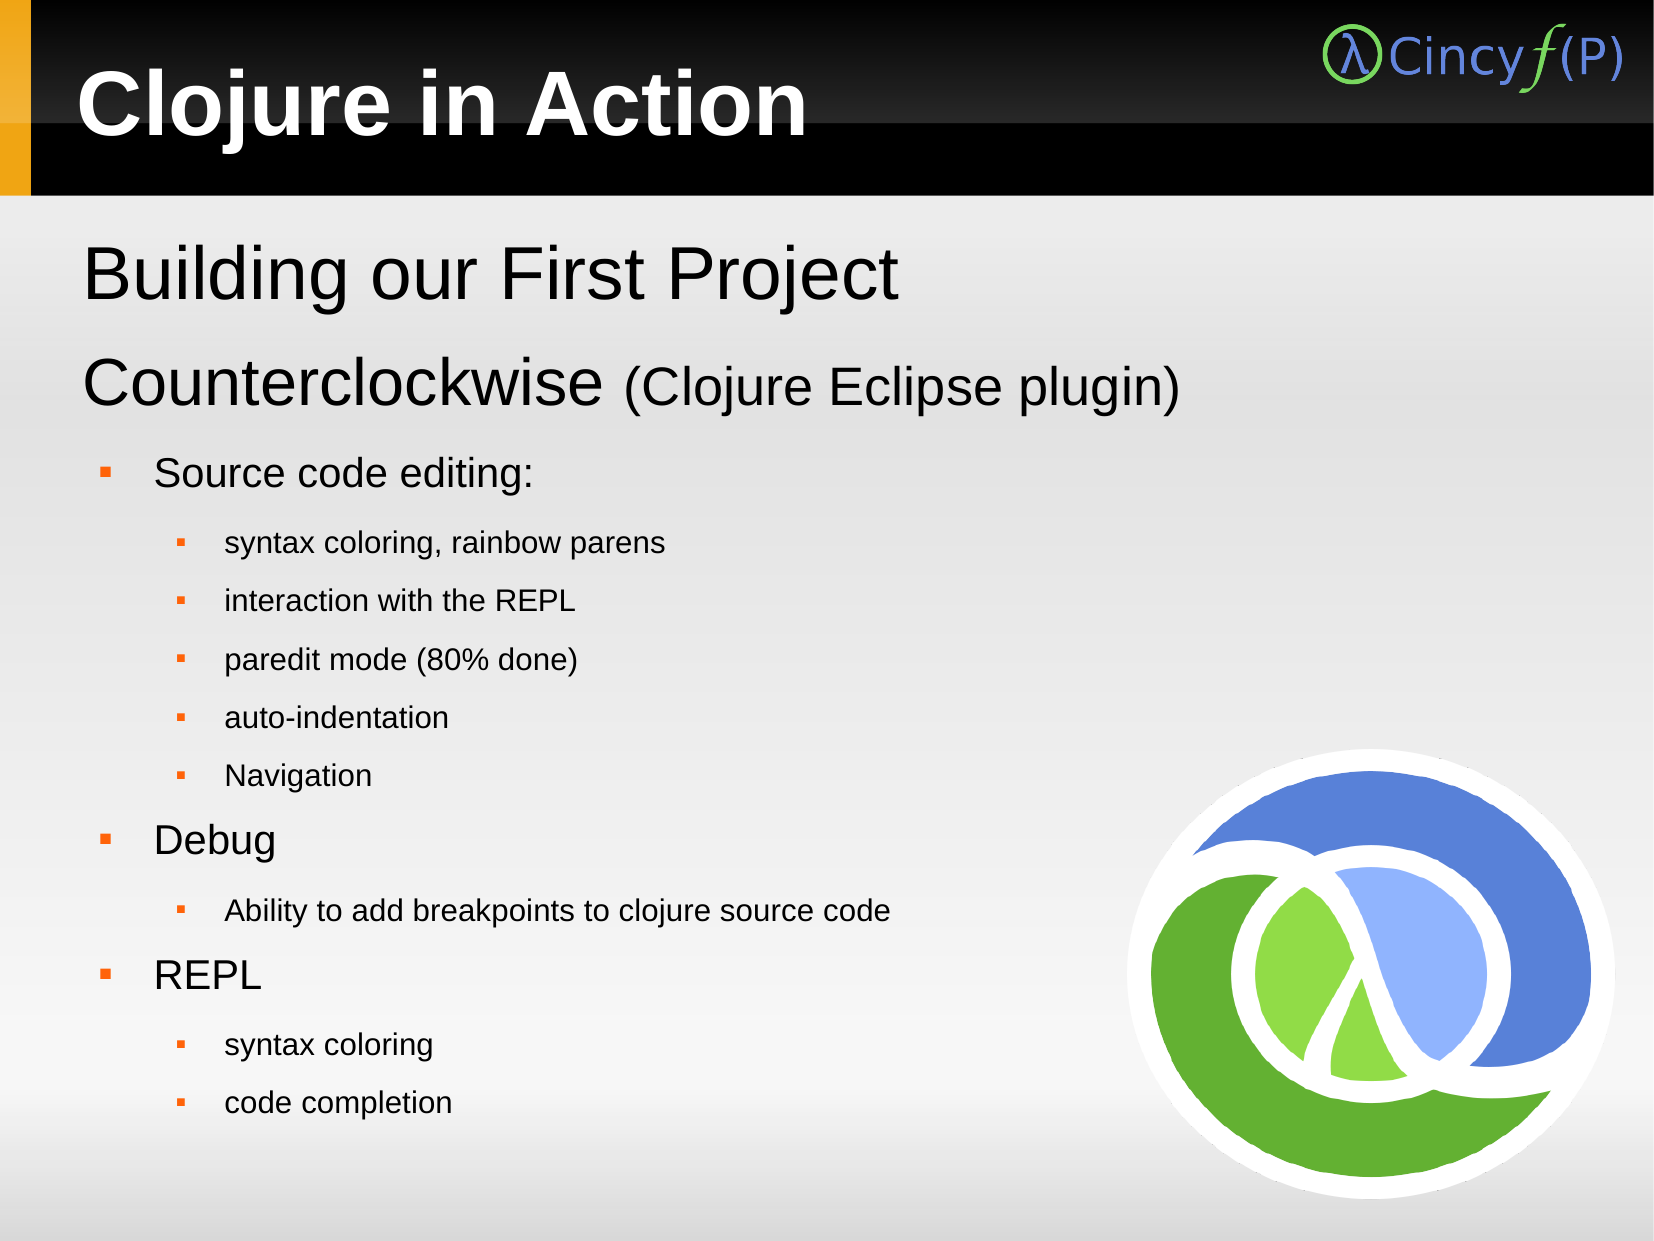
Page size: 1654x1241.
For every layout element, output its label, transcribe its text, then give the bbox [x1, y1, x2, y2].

list Building our First Project Counterclockwise (Clojure Eclipse plugin) Source code editing: syntax coloring, rainbow parens interaction with the REPL paredit mode (80% done) auto-indentation Navigation Debug Ability to add breakpoints to clojure source code REPL syntax coloring code completion [82, 231, 1388, 1201]
picture [0, 0, 1654, 1241]
title Clojure in Action [76, 0, 1565, 208]
